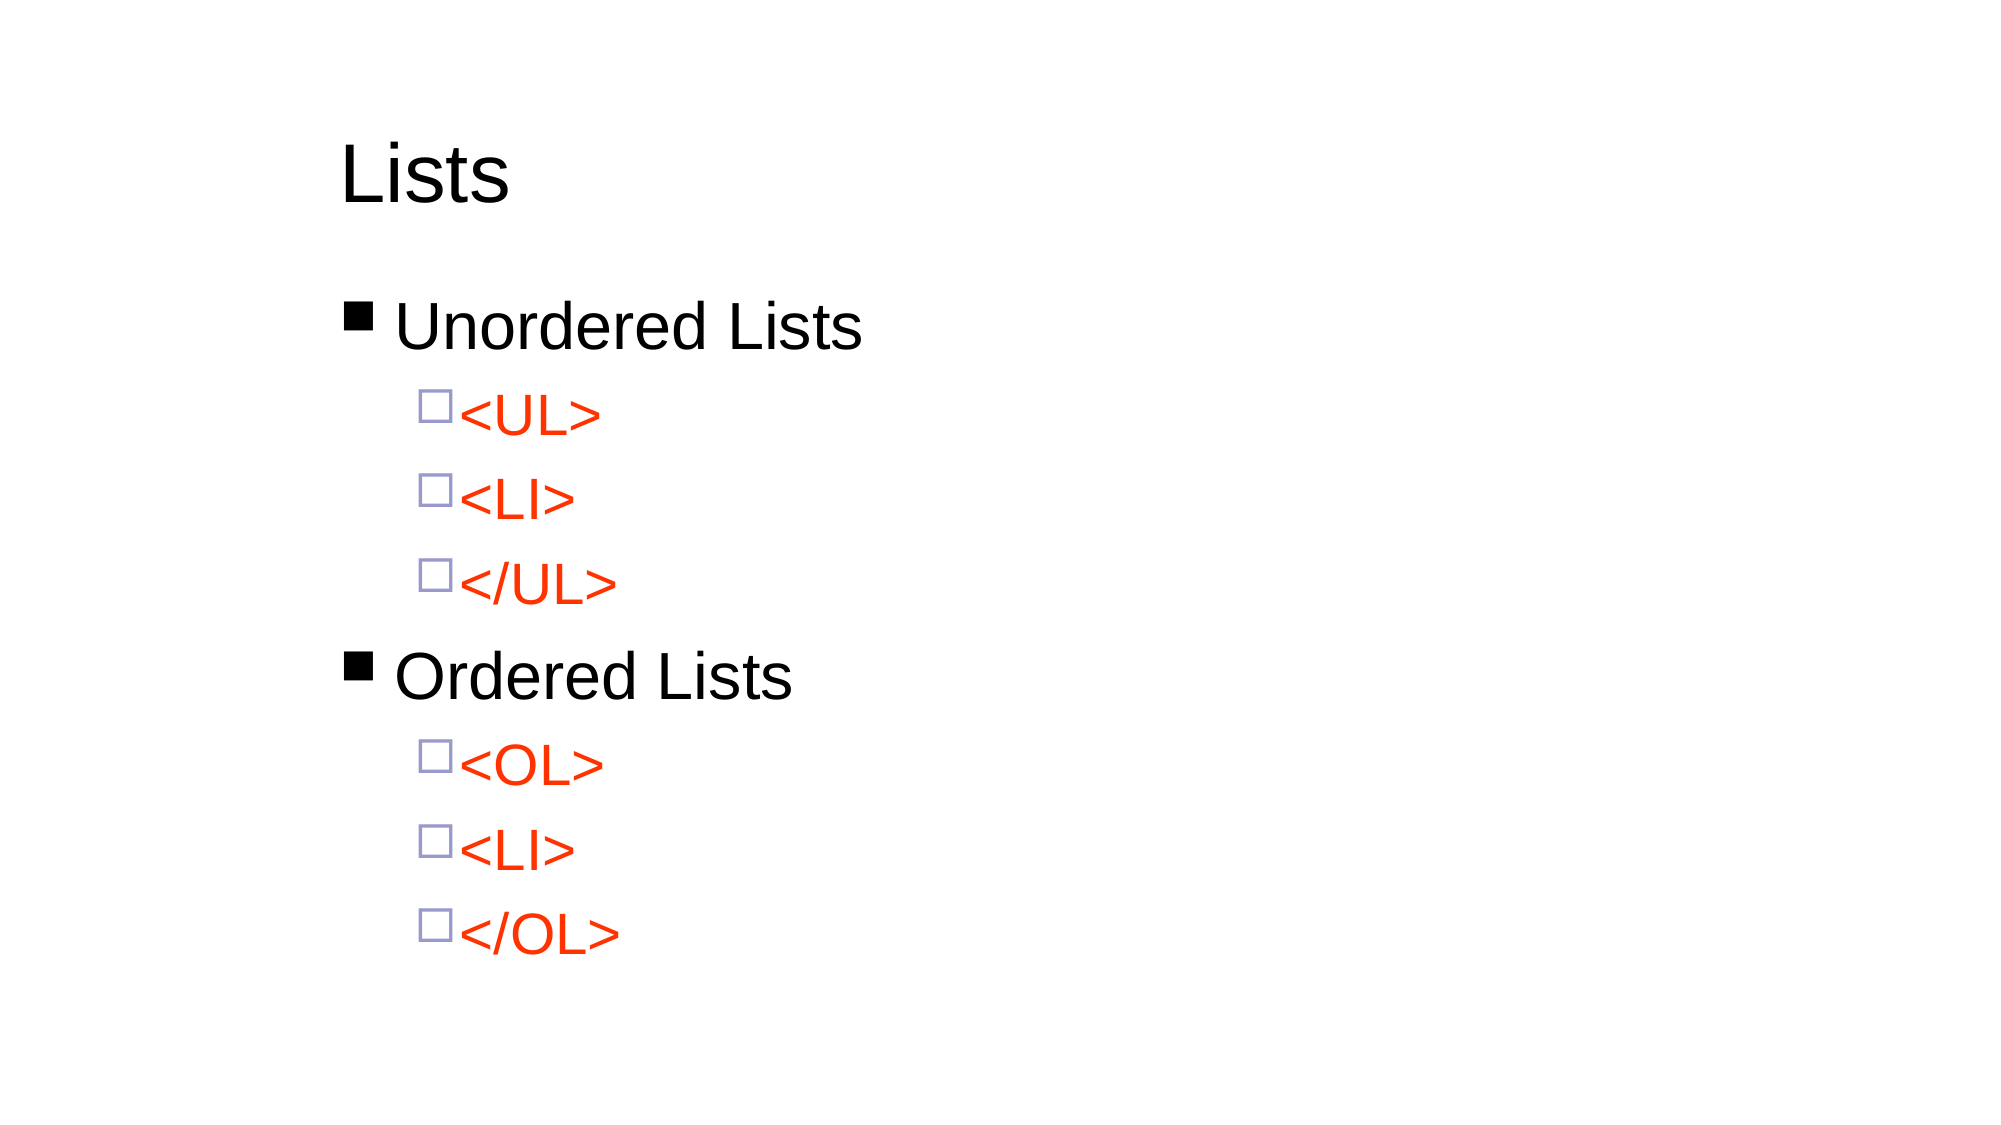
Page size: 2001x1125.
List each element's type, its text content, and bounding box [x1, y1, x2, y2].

text_box Unordered Lists <UL> <LI> </UL> Ordered Lists <OL> <LI> </OL> [324, 274, 1667, 974]
text_box Lists [324, 75, 1675, 263]
